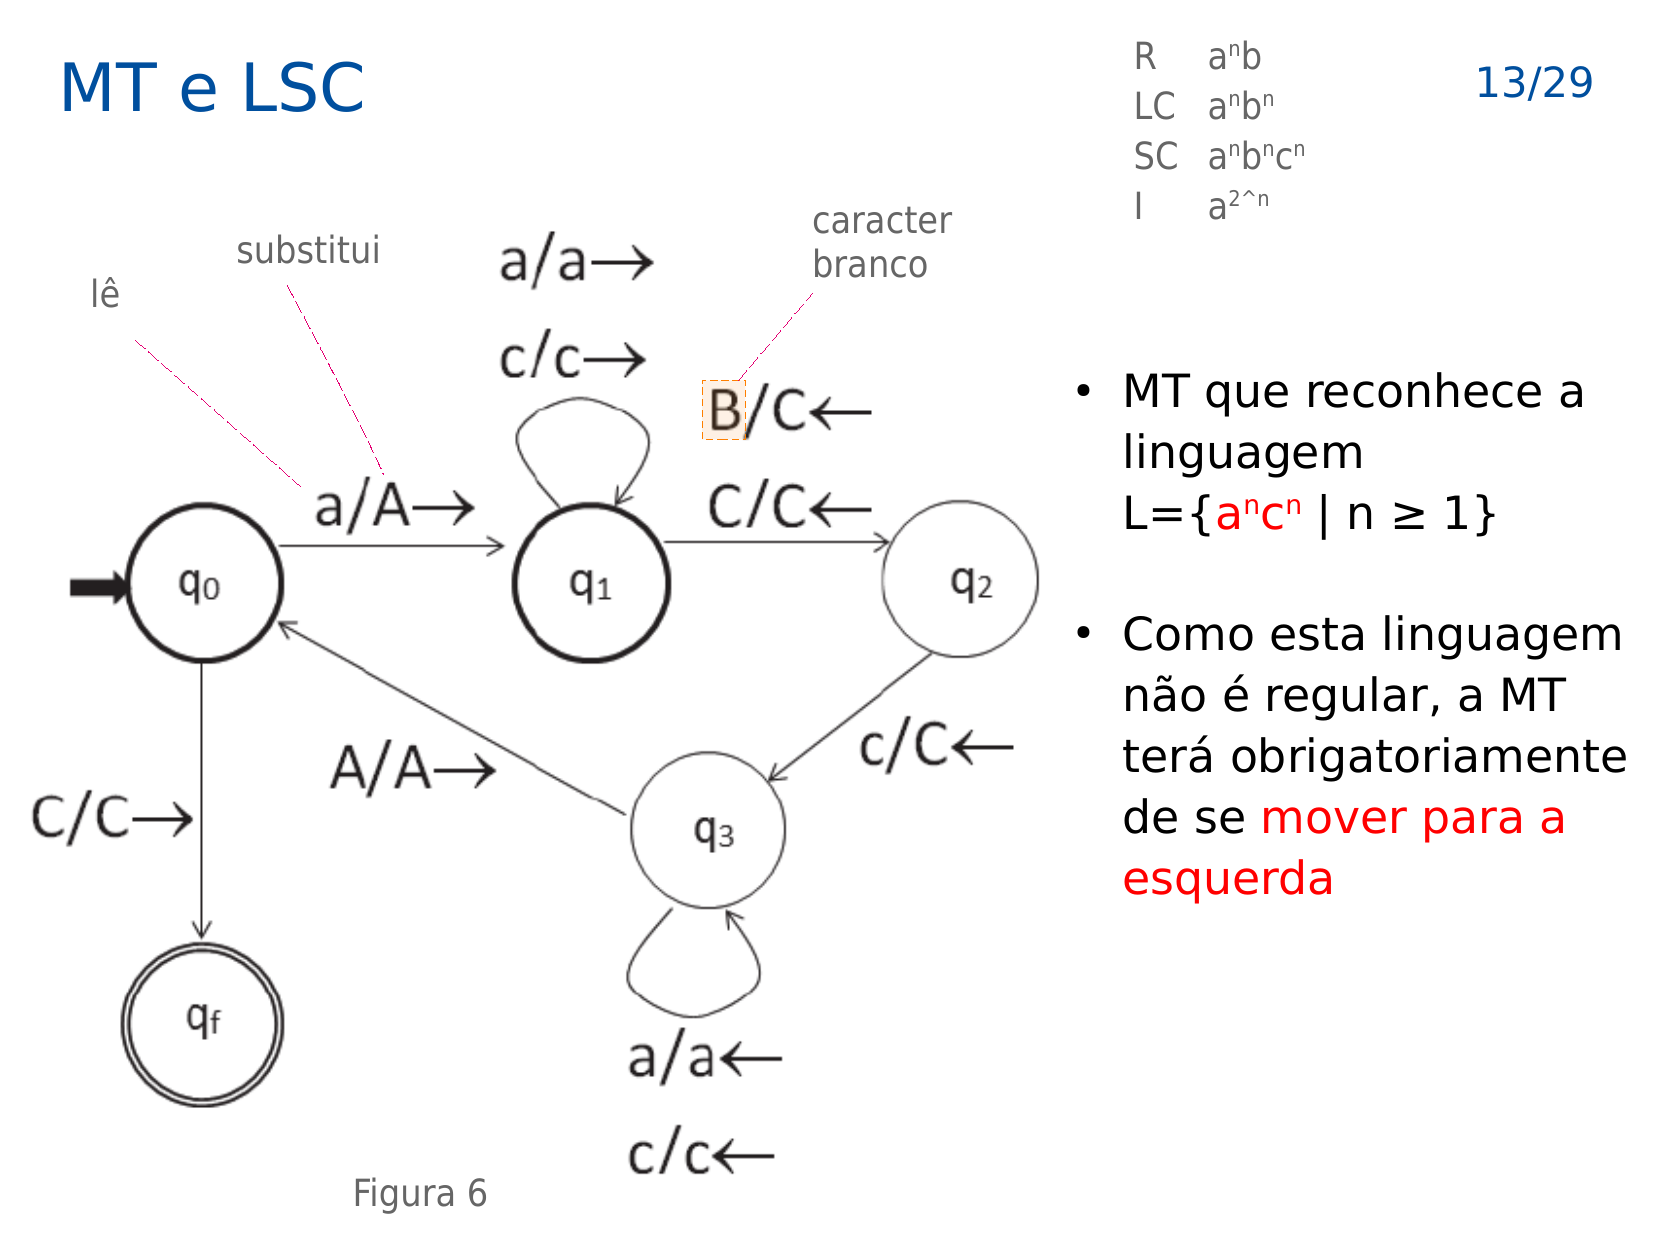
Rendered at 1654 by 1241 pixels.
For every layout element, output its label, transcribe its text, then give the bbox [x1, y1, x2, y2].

title MT e LSC [1377, 29, 1625, 148]
text_box lê [75, 265, 266, 378]
title MT e LSC [59, 29, 1118, 148]
text_box substitui [221, 221, 412, 334]
list MT que reconhece a linguagem L={ancn | n ≥ 1} Como esta linguagem não é regular, a MT terá obrigatoriamente de se mover para a esquerda [1075, 356, 1633, 1182]
text_box R anb LC anbn SC anbncn I a2^n [1118, 20, 1377, 236]
picture [22, 228, 1047, 1182]
text_box [702, 380, 746, 440]
text_box caracter branco [797, 191, 990, 294]
text_box Figura 6 [338, 1164, 536, 1224]
